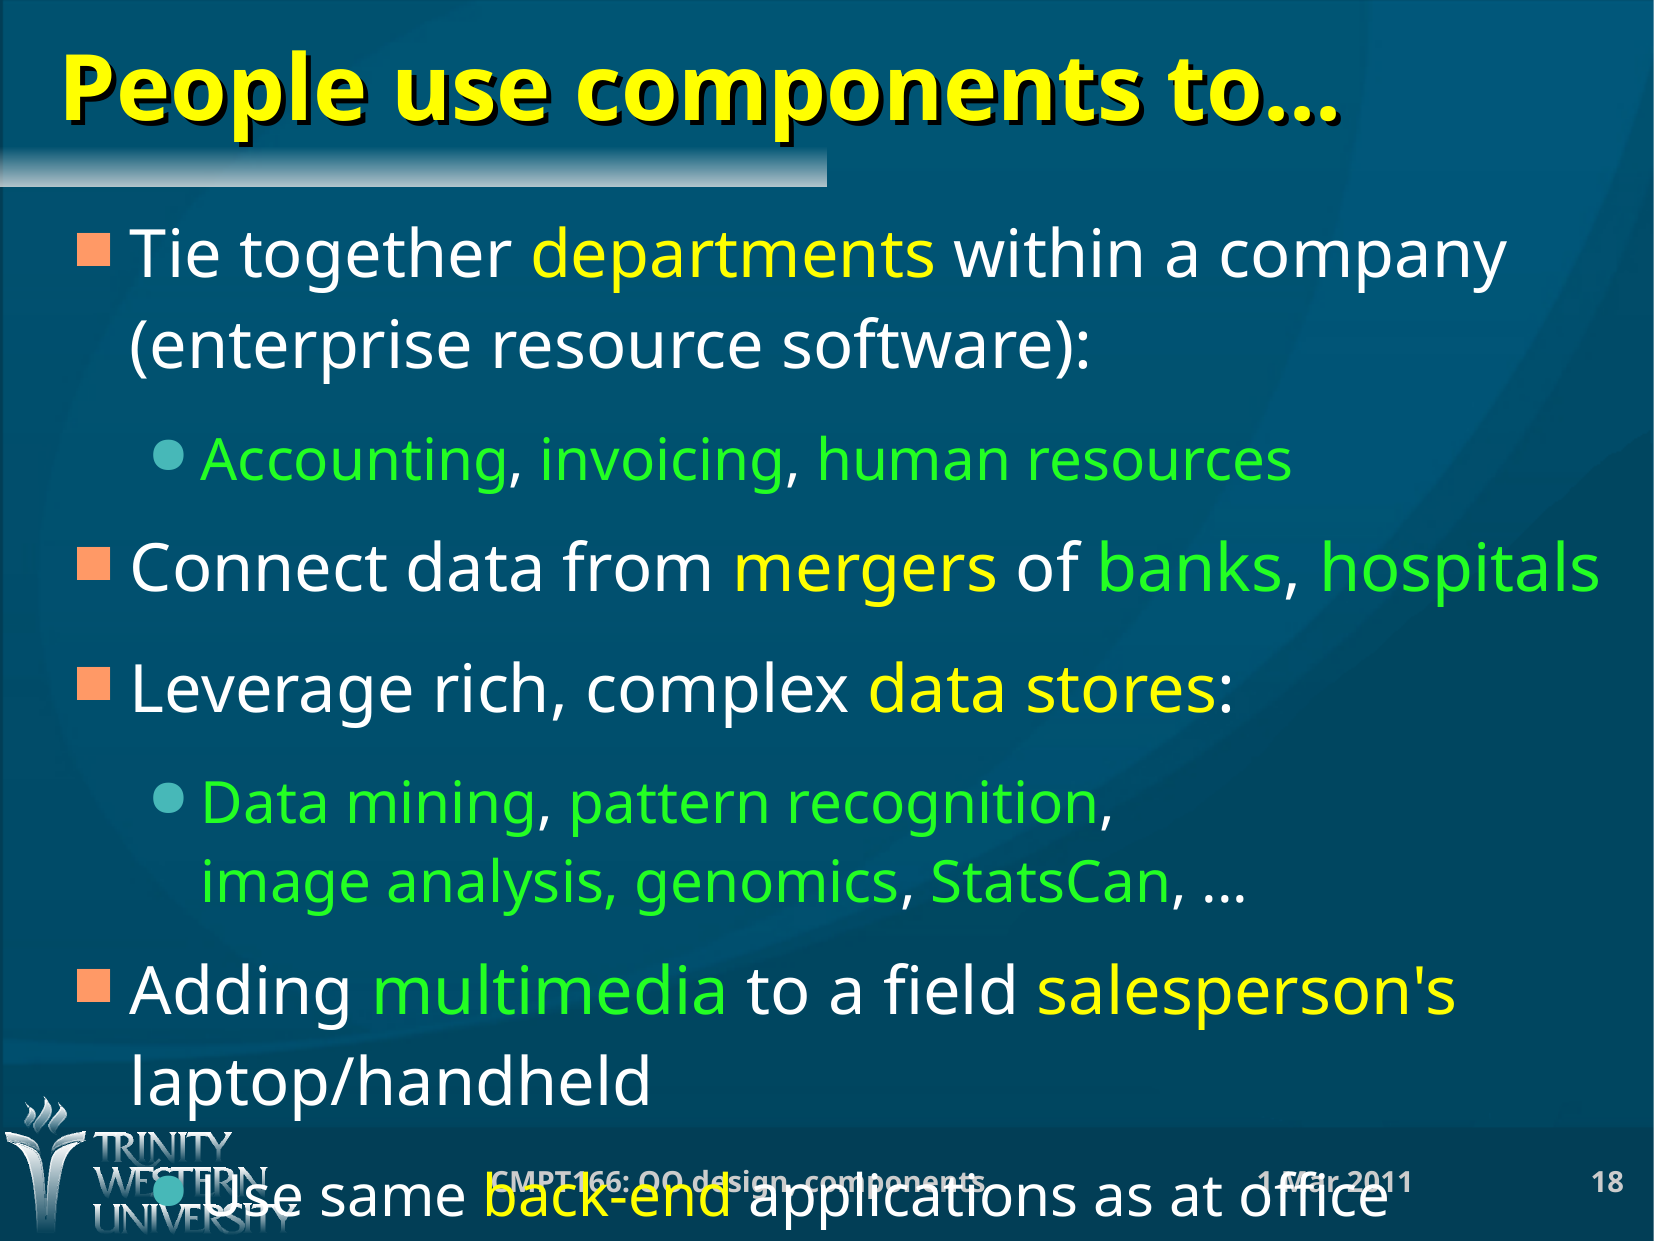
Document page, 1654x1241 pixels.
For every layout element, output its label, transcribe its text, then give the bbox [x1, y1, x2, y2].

picture [38, 1227, 54, 1232]
list Tie together departments within a company (enterprise resource software): Accounting, invoicing, human resources Connect data from mergers of banks, hospitals Leverage rich, complex data stores: Data mining, pattern recognition, image analysis, genomics, StatsCan, ... Adding multimedia to a field salesperson's laptop/handheld Use same back-end applications as at office [59, 206, 1625, 1188]
list Name: … Description: … Interface to (component): ... Interface to (component): ... [0, 154, 827, 158]
title People use components to... [59, 19, 1595, 148]
